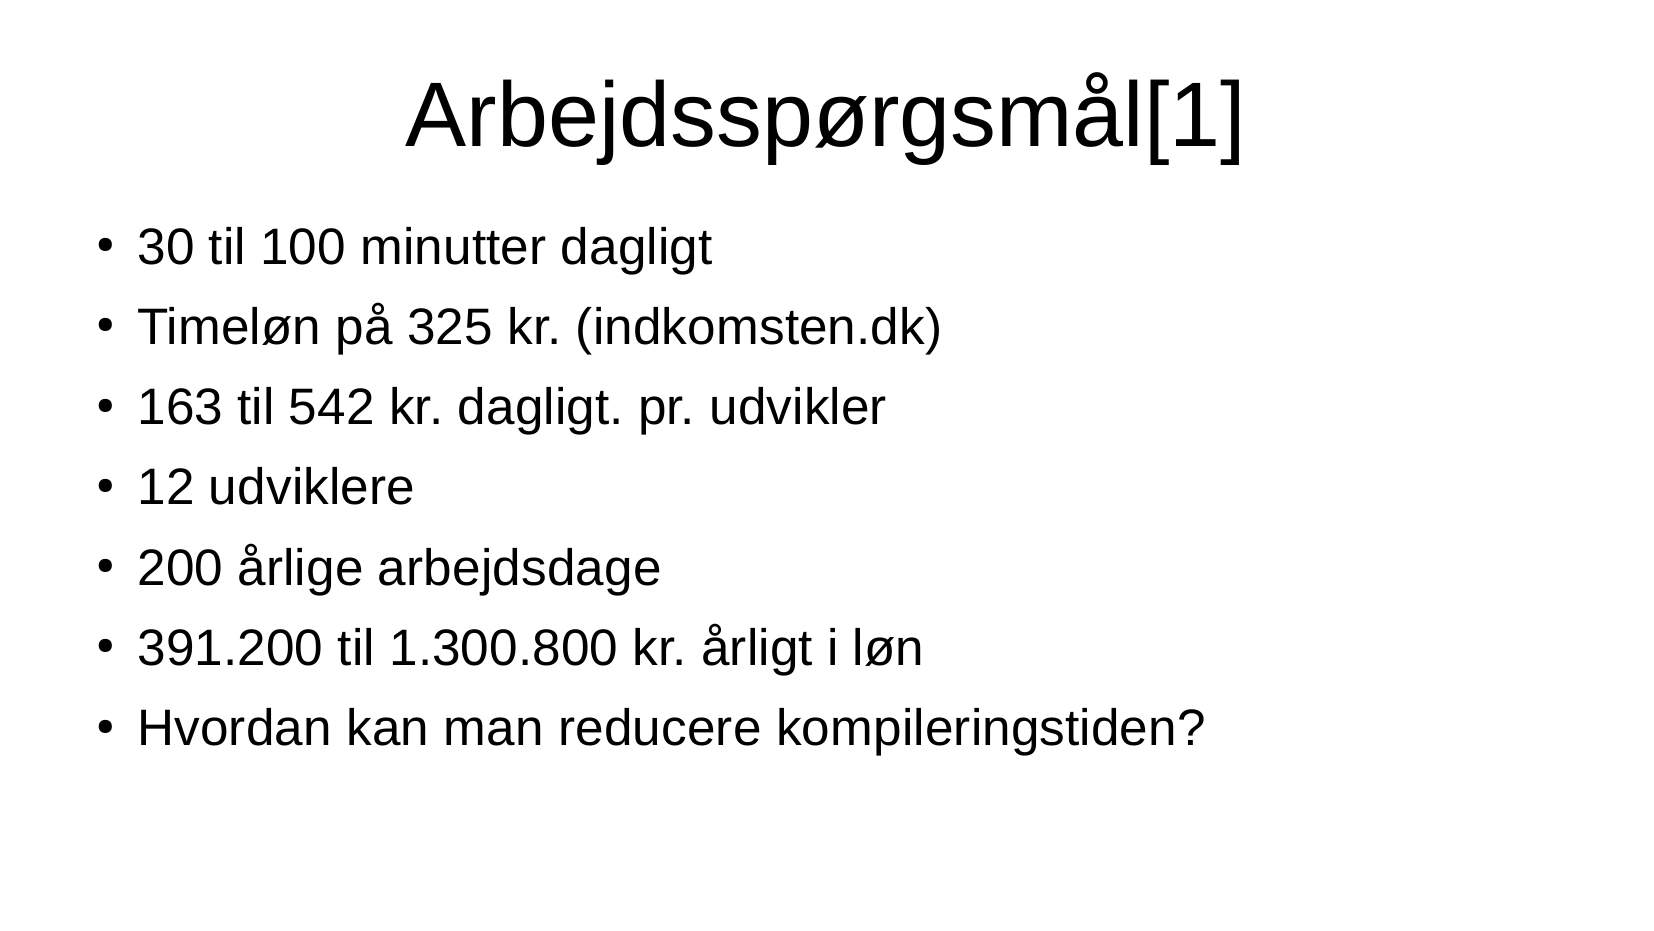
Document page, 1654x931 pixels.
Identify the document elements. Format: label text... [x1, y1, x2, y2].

list 30 til 100 minutter dagligt Timeløn på 325 kr. (indkomsten.dk) 163 til 542 kr. dagligt. pr. udvikler 12 udviklere 200 årlige arbejdsdage 391.200 til 1.300.800 kr. årligt i løn Hvordan kan man reducere kompileringstiden? [82, 217, 1571, 758]
title Arbejdsspørgsmål[1] [82, 37, 1571, 193]
